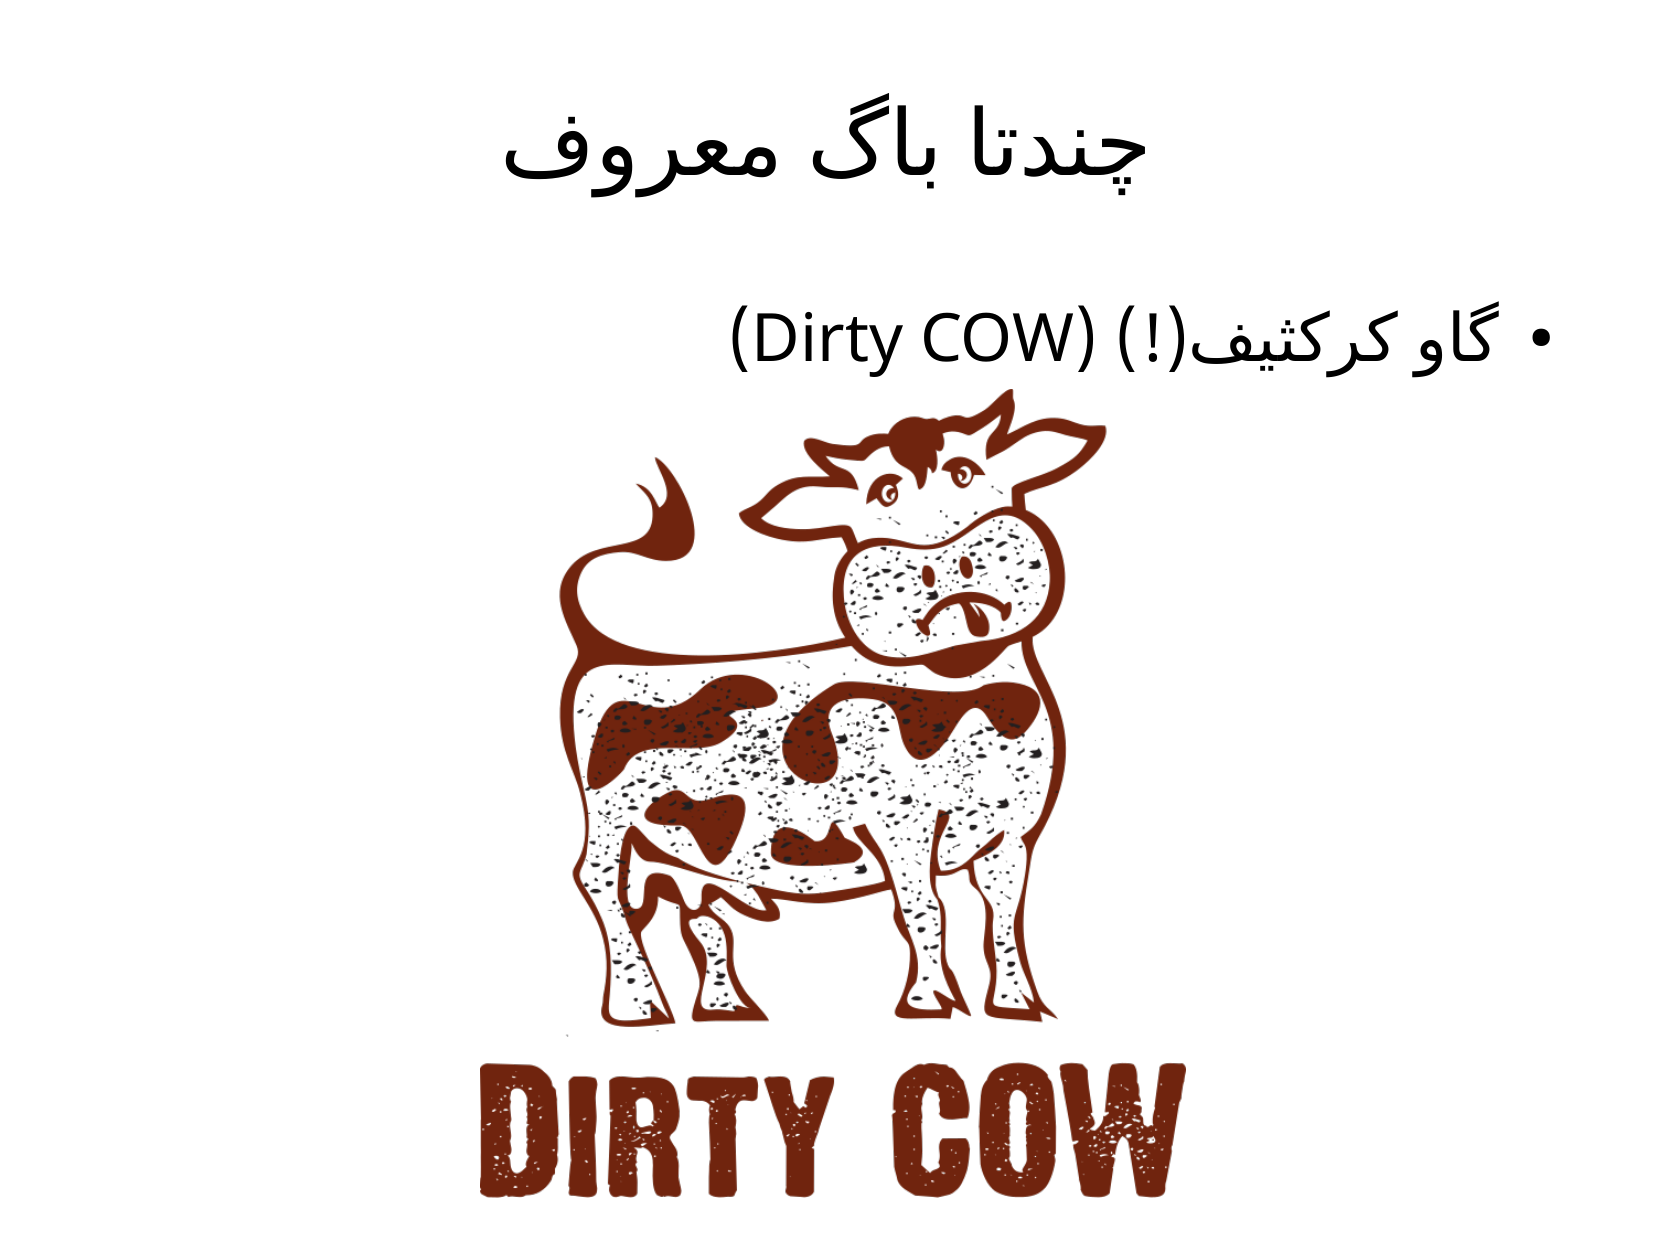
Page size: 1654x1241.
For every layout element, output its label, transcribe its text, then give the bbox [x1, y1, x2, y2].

title چندتا باگ معروف [82, 49, 1571, 257]
picture [480, 389, 1186, 1198]
list گاو کرکثیف(!) (Dirty COW) [82, 290, 1571, 1010]
